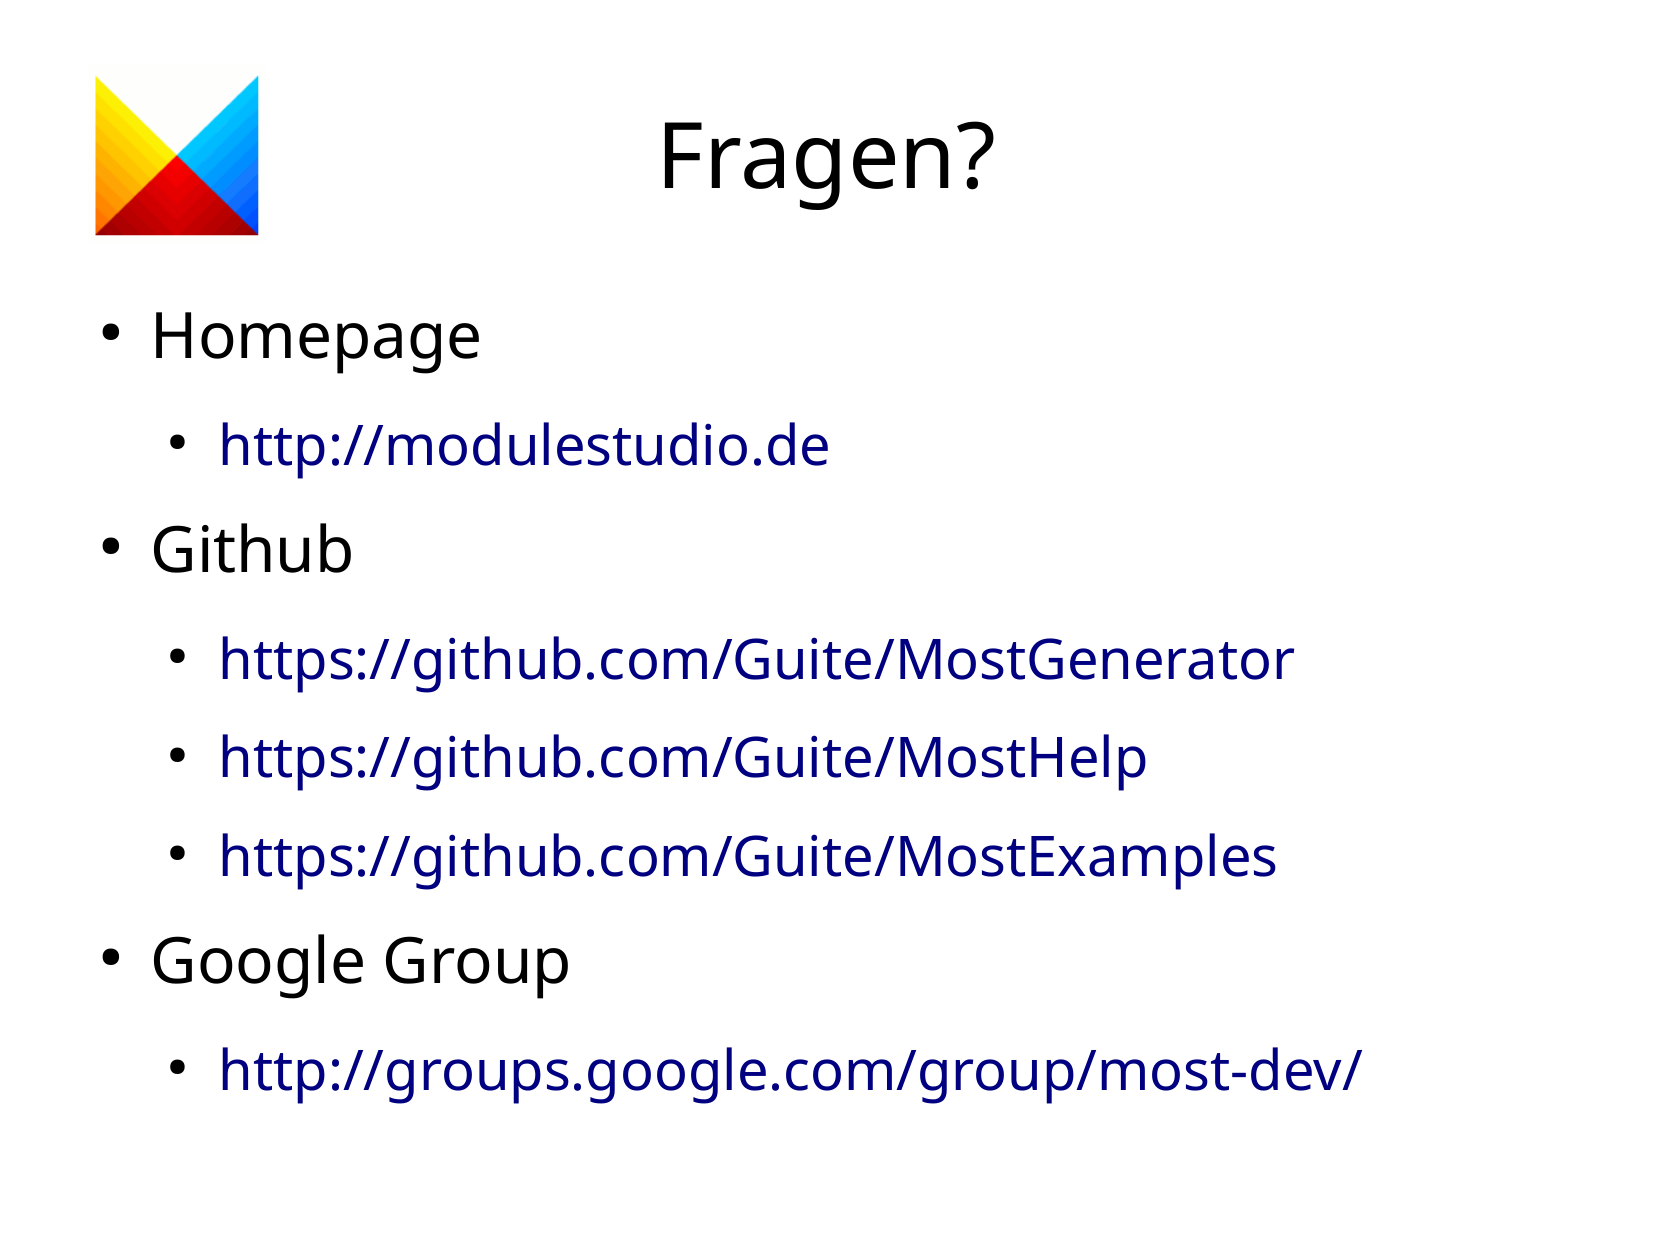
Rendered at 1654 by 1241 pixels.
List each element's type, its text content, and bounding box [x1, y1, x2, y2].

title Fragen? [82, 49, 1571, 257]
list Homepage http://modulestudio.de Github https://github.com/Guite/MostGenerator https://github.com/Guite/MostHelp https://github.com/Guite/MostExamples Google Group http://groups.google.com/group/most-dev/ [82, 290, 1571, 1109]
